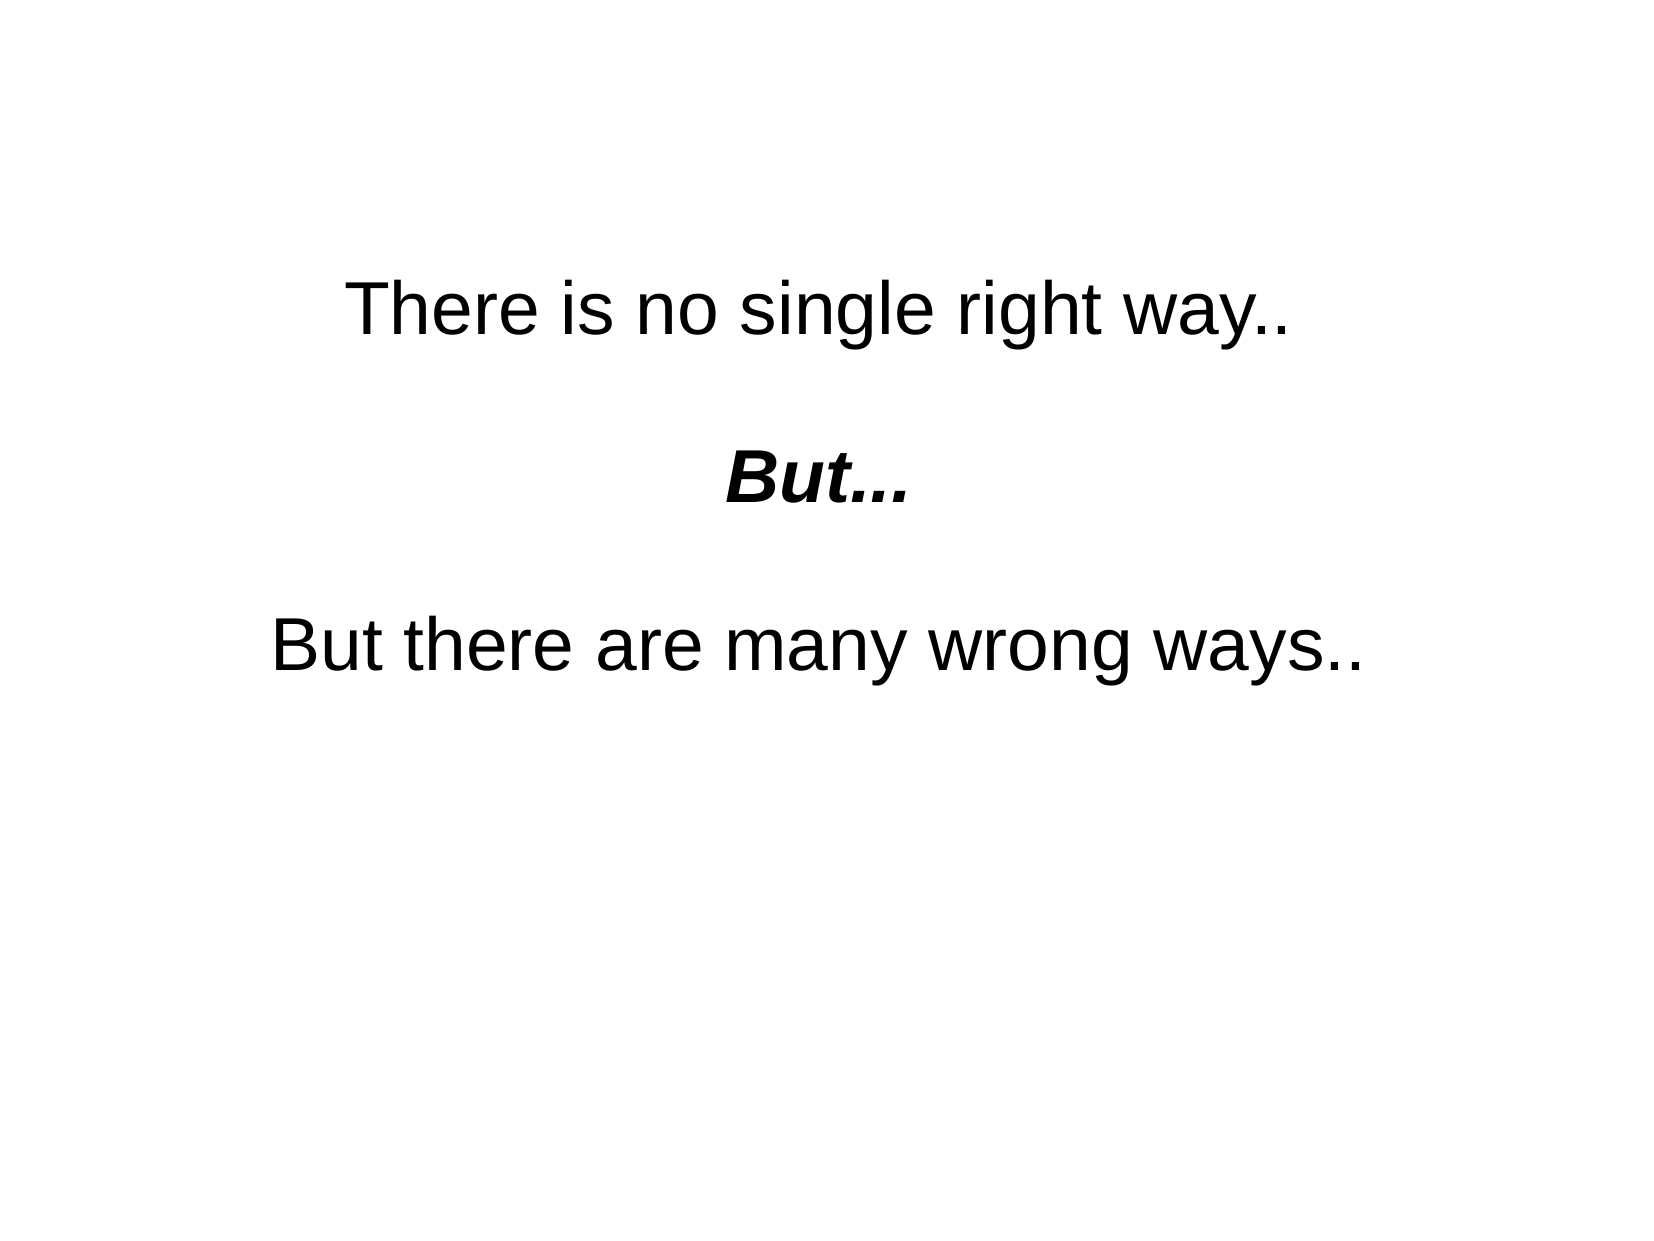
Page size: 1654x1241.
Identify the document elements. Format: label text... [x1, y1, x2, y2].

text_box There is no single right way.. But... But there are many wrong ways.. [120, 258, 1447, 871]
